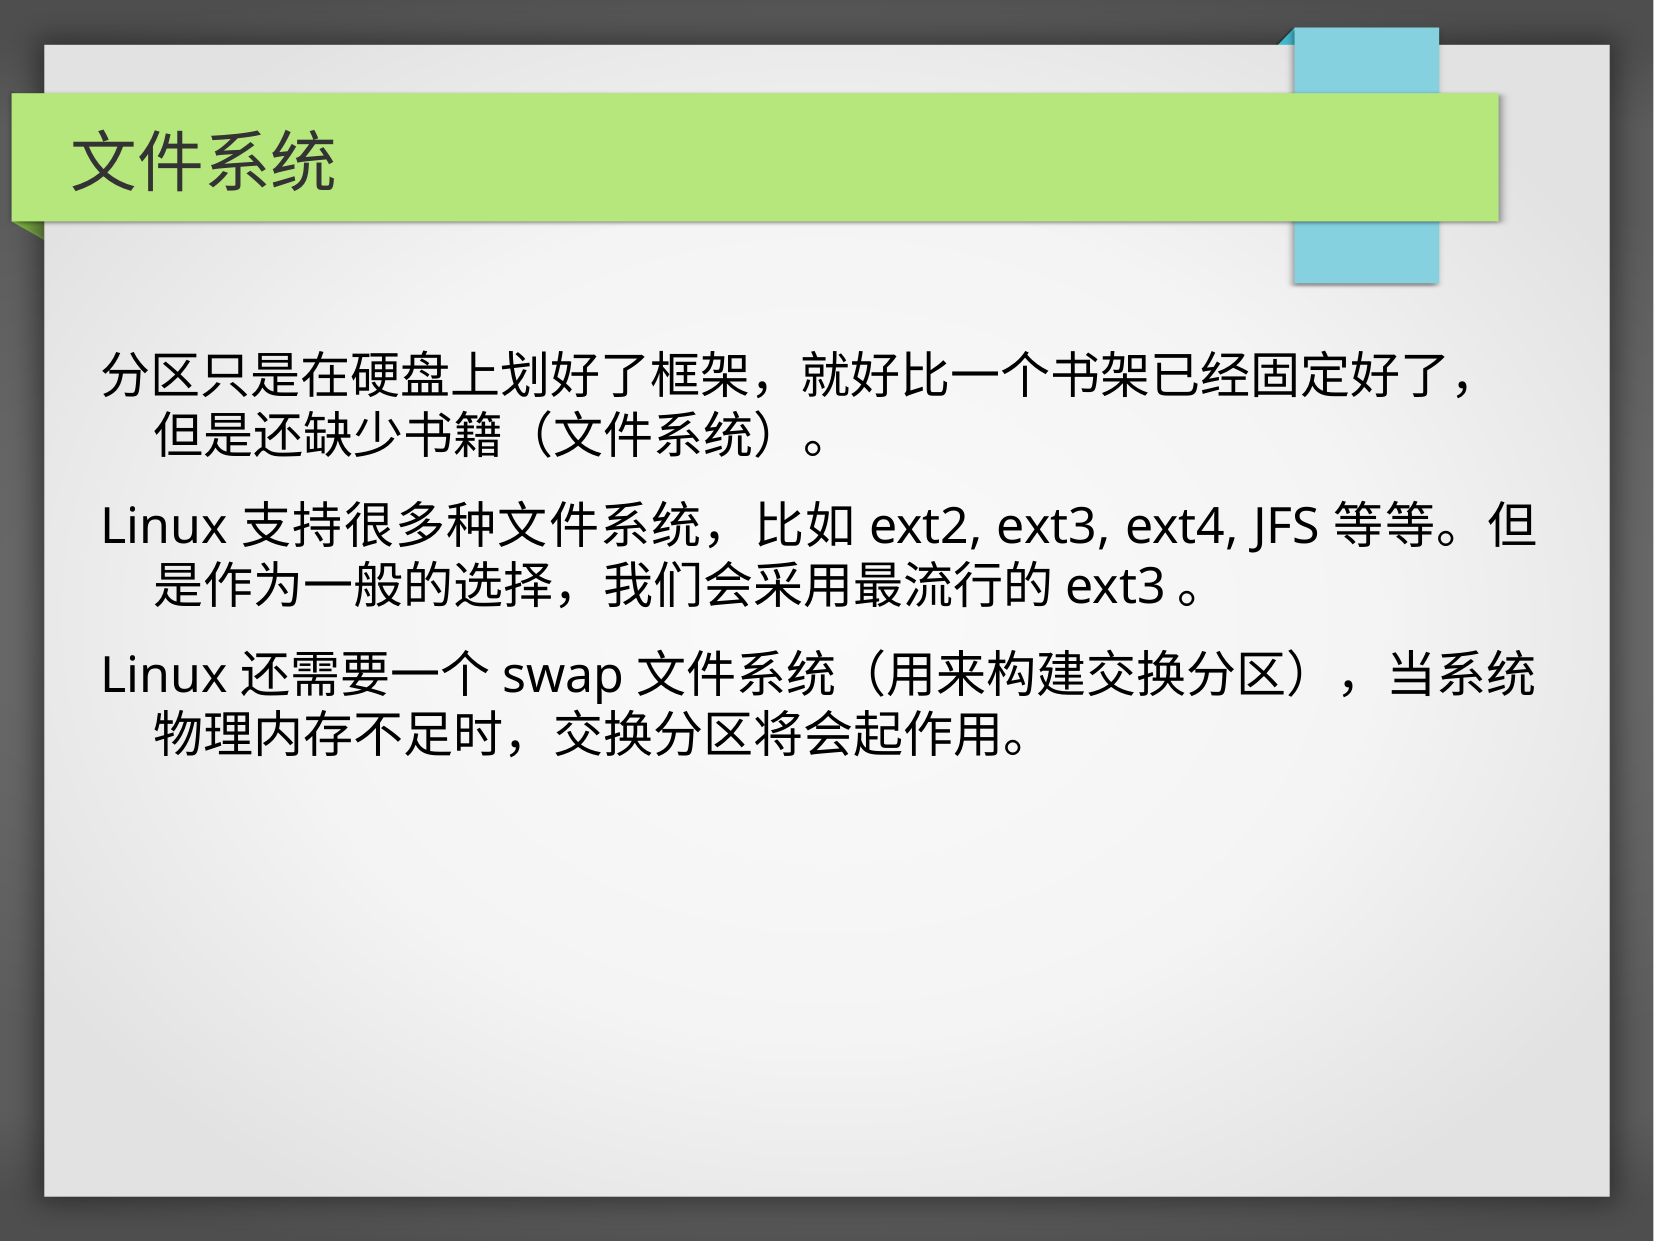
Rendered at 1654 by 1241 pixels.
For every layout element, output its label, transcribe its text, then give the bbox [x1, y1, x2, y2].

picture [0, 0, 1654, 1241]
list 分区只是在硬盘上划好了框架，就好比一个书架已经固定好了，但是还缺少书籍（文件系统）。 Linux支持很多种文件系统，比如ext2, ext3, ext4, JFS等等。但是作为一般的选择，我们会采用最流行的ext3。 Linux还需要一个swap文件系统（用来构建交换分区），当系统物理内存不足时，交换分区将会起作用。 [82, 343, 1538, 1063]
title 文件系统 [70, 106, 1229, 213]
